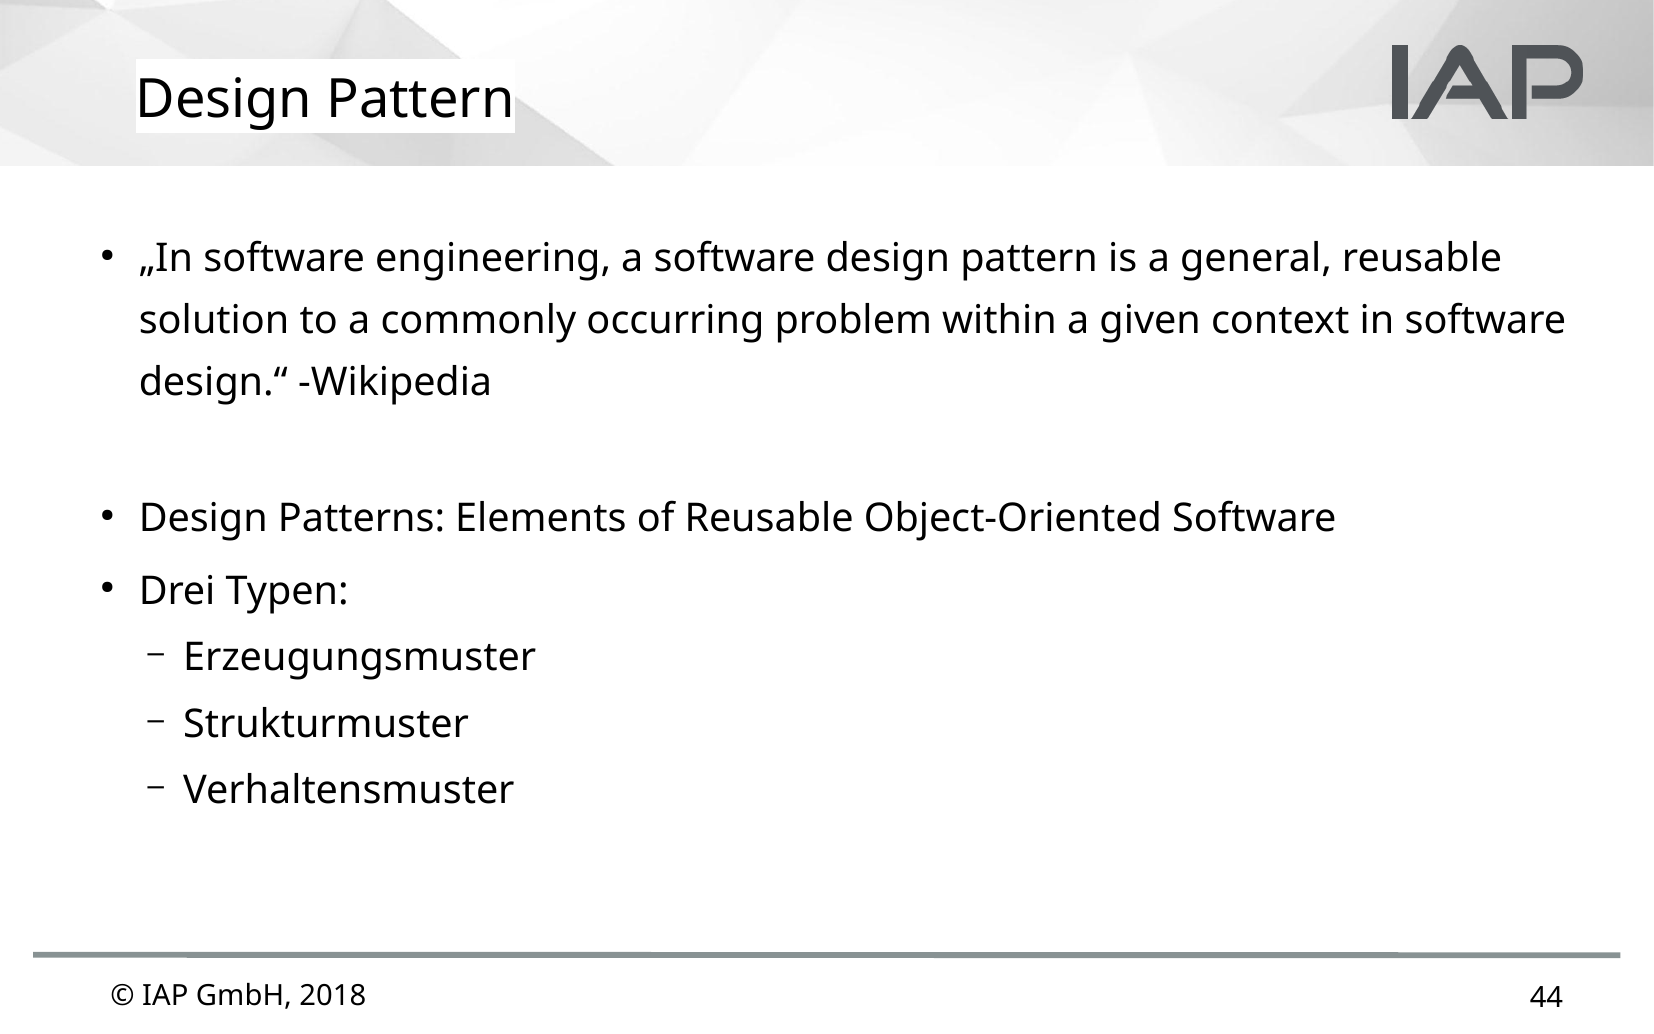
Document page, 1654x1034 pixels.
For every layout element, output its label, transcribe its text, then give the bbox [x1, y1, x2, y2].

picture [0, 0, 1654, 166]
title Design Pattern [135, 41, 1264, 152]
list „In software engineering, a software design pattern is a general, reusable solution to a commonly occurring problem within a given context in software design.“ -Wikipedia Design Patterns: Elements of Reusable Object-Oriented Software Drei Typen: Erzeugungsmuster Strukturmuster Verhaltensmuster [82, 221, 1571, 916]
